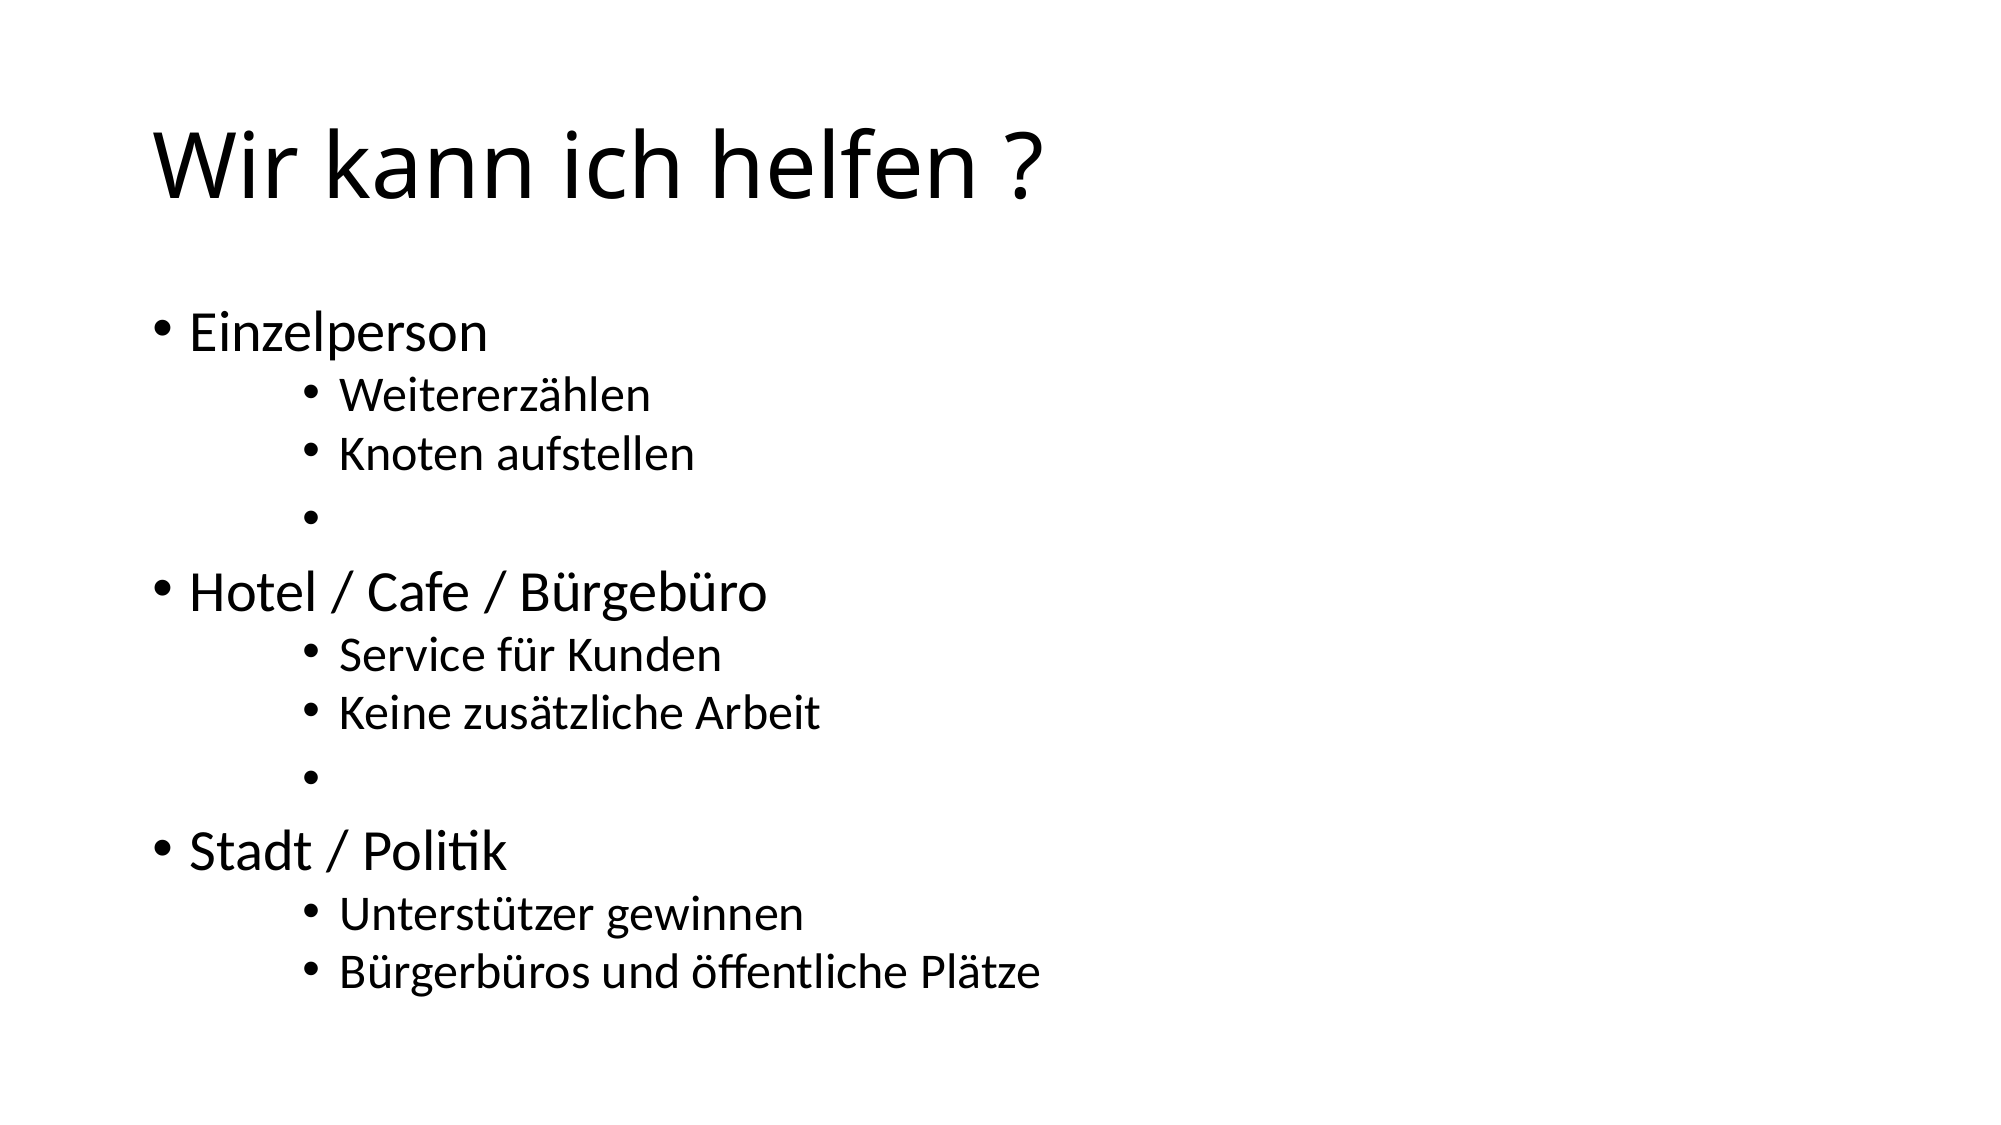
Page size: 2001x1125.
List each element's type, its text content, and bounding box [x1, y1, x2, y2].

list Einzelperson Weitererzählen Knoten aufstellen Hotel / Cafe / Bürgebüro Service für Kunden Keine zusätzliche Arbeit Stadt / Politik Unterstützer gewinnen Bürgerbüros und öffentliche Plätze [137, 299, 1863, 1014]
title Wir kann ich helfen ? [137, 59, 1863, 278]
